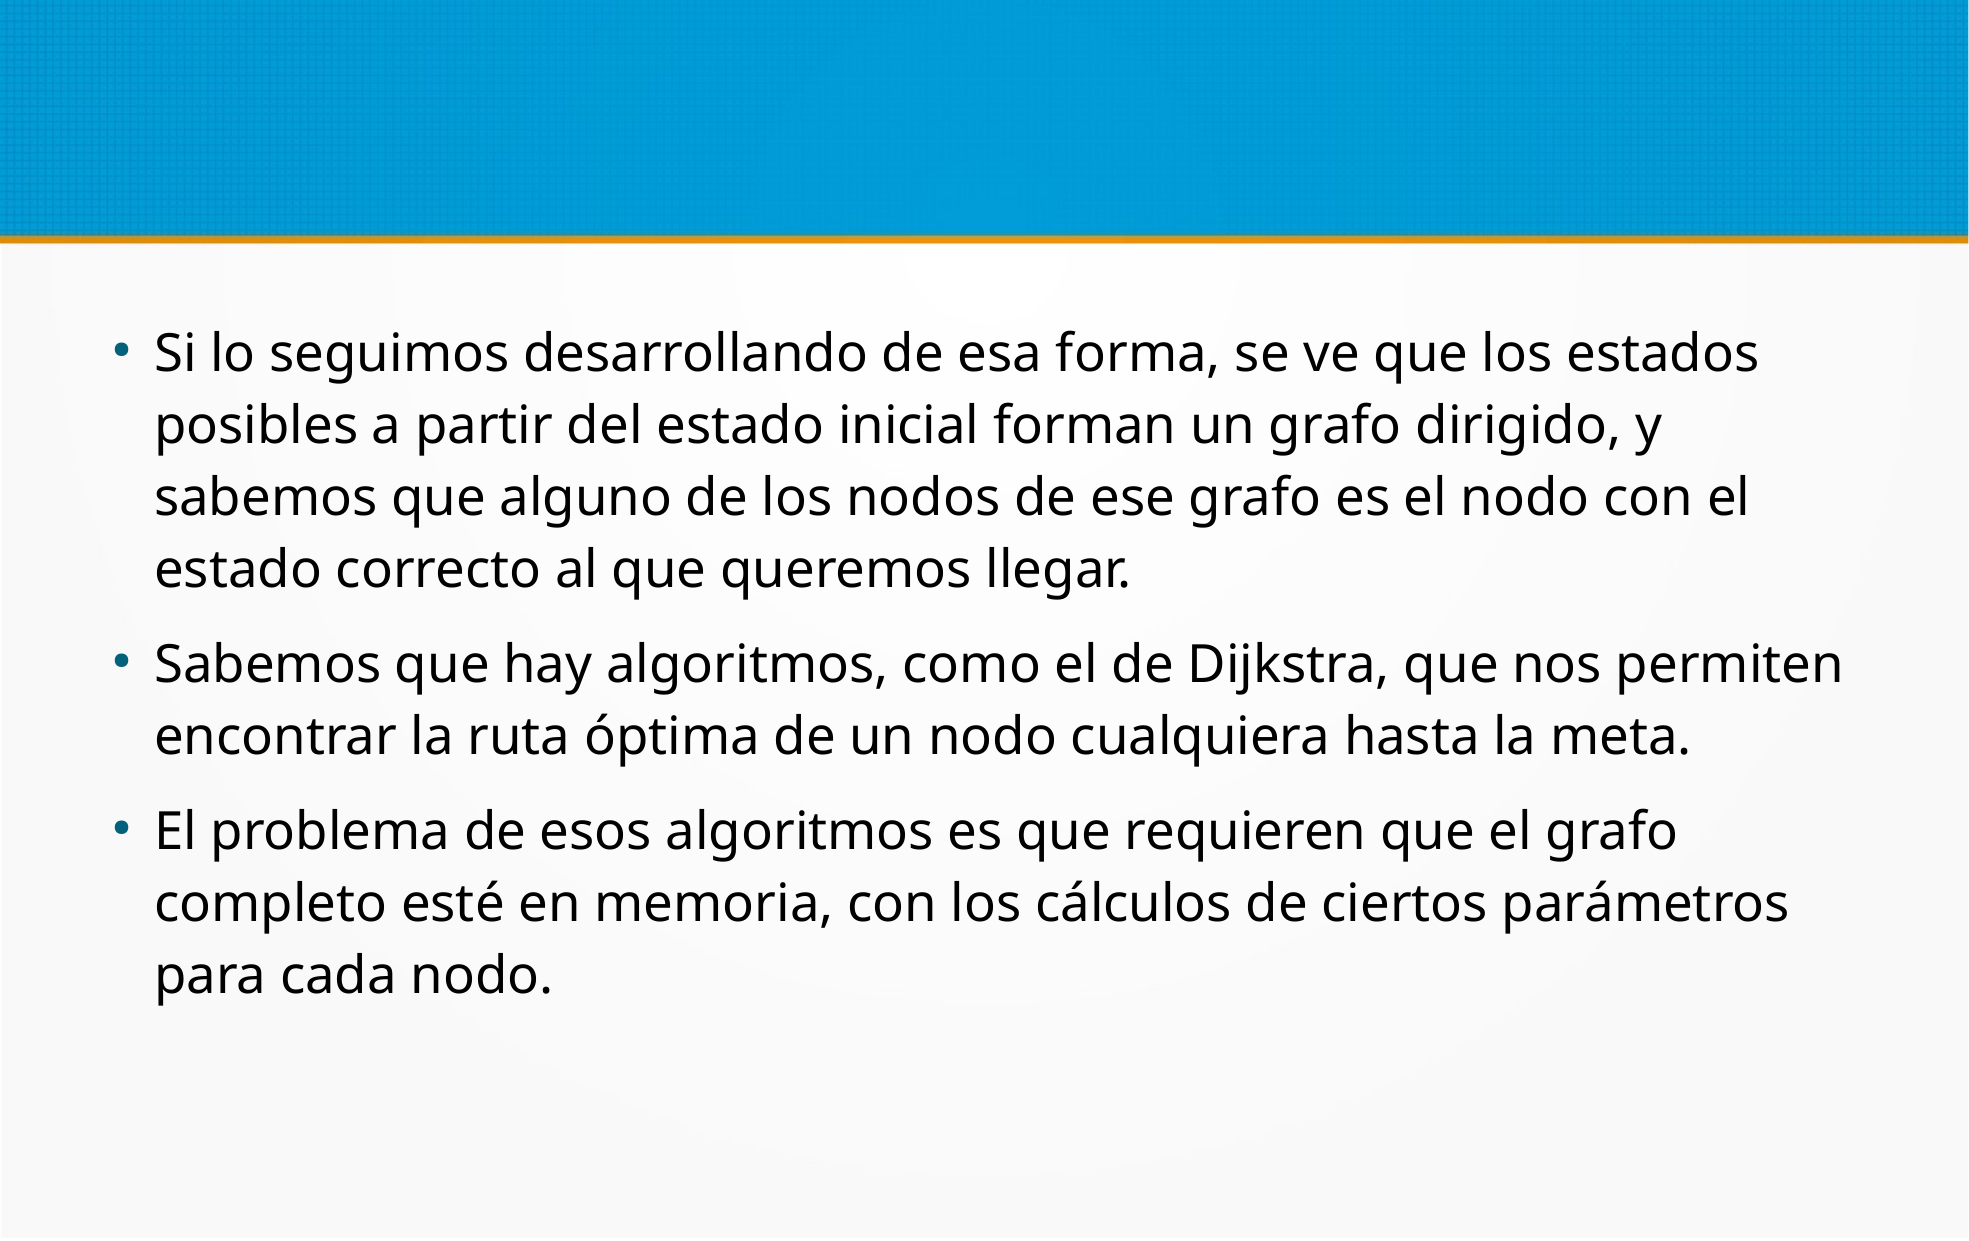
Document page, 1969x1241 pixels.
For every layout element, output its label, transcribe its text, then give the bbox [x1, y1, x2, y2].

picture [0, 233, 1969, 1241]
list Si lo seguimos desarrollando de esa forma, se ve que los estados posibles a partir del estado inicial forman un grafo dirigido, y sabemos que alguno de los nodos de ese grafo es el nodo con el estado correcto al que queremos llegar. Sabemos que hay algoritmos, como el de Dijkstra, que nos permiten encontrar la ruta óptima de un nodo cualquiera hasta la meta. El problema de esos algoritmos es que requieren que el grafo completo esté en memoria, con los cálculos de ciertos parámetros para cada nodo. [98, 315, 1861, 1081]
